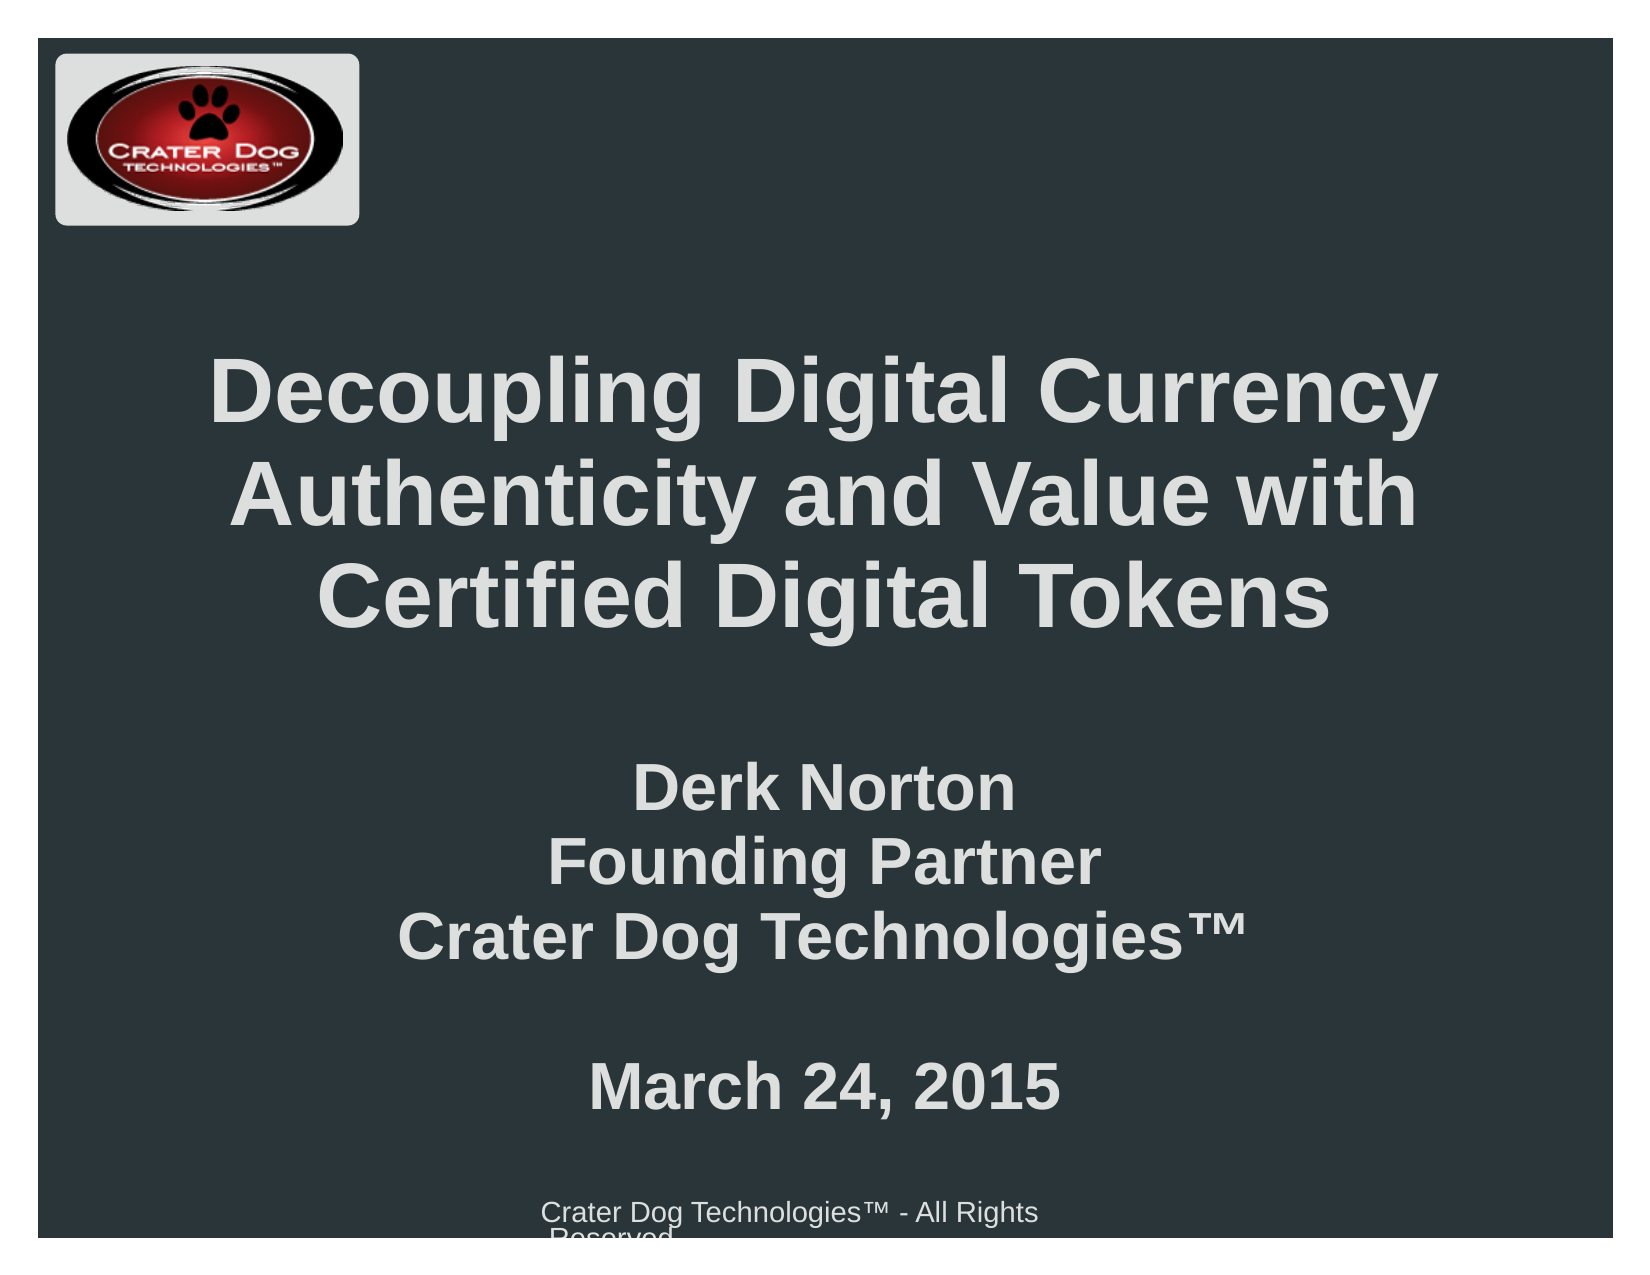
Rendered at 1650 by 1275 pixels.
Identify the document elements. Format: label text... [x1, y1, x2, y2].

picture [67, 66, 343, 211]
subtitle Decoupling Digital Currency Authenticity and Value with Certified Digital Tokens Derk Norton Founding Partner Crater Dog Technologies™ March 24, 2015 [112, 340, 1538, 1198]
